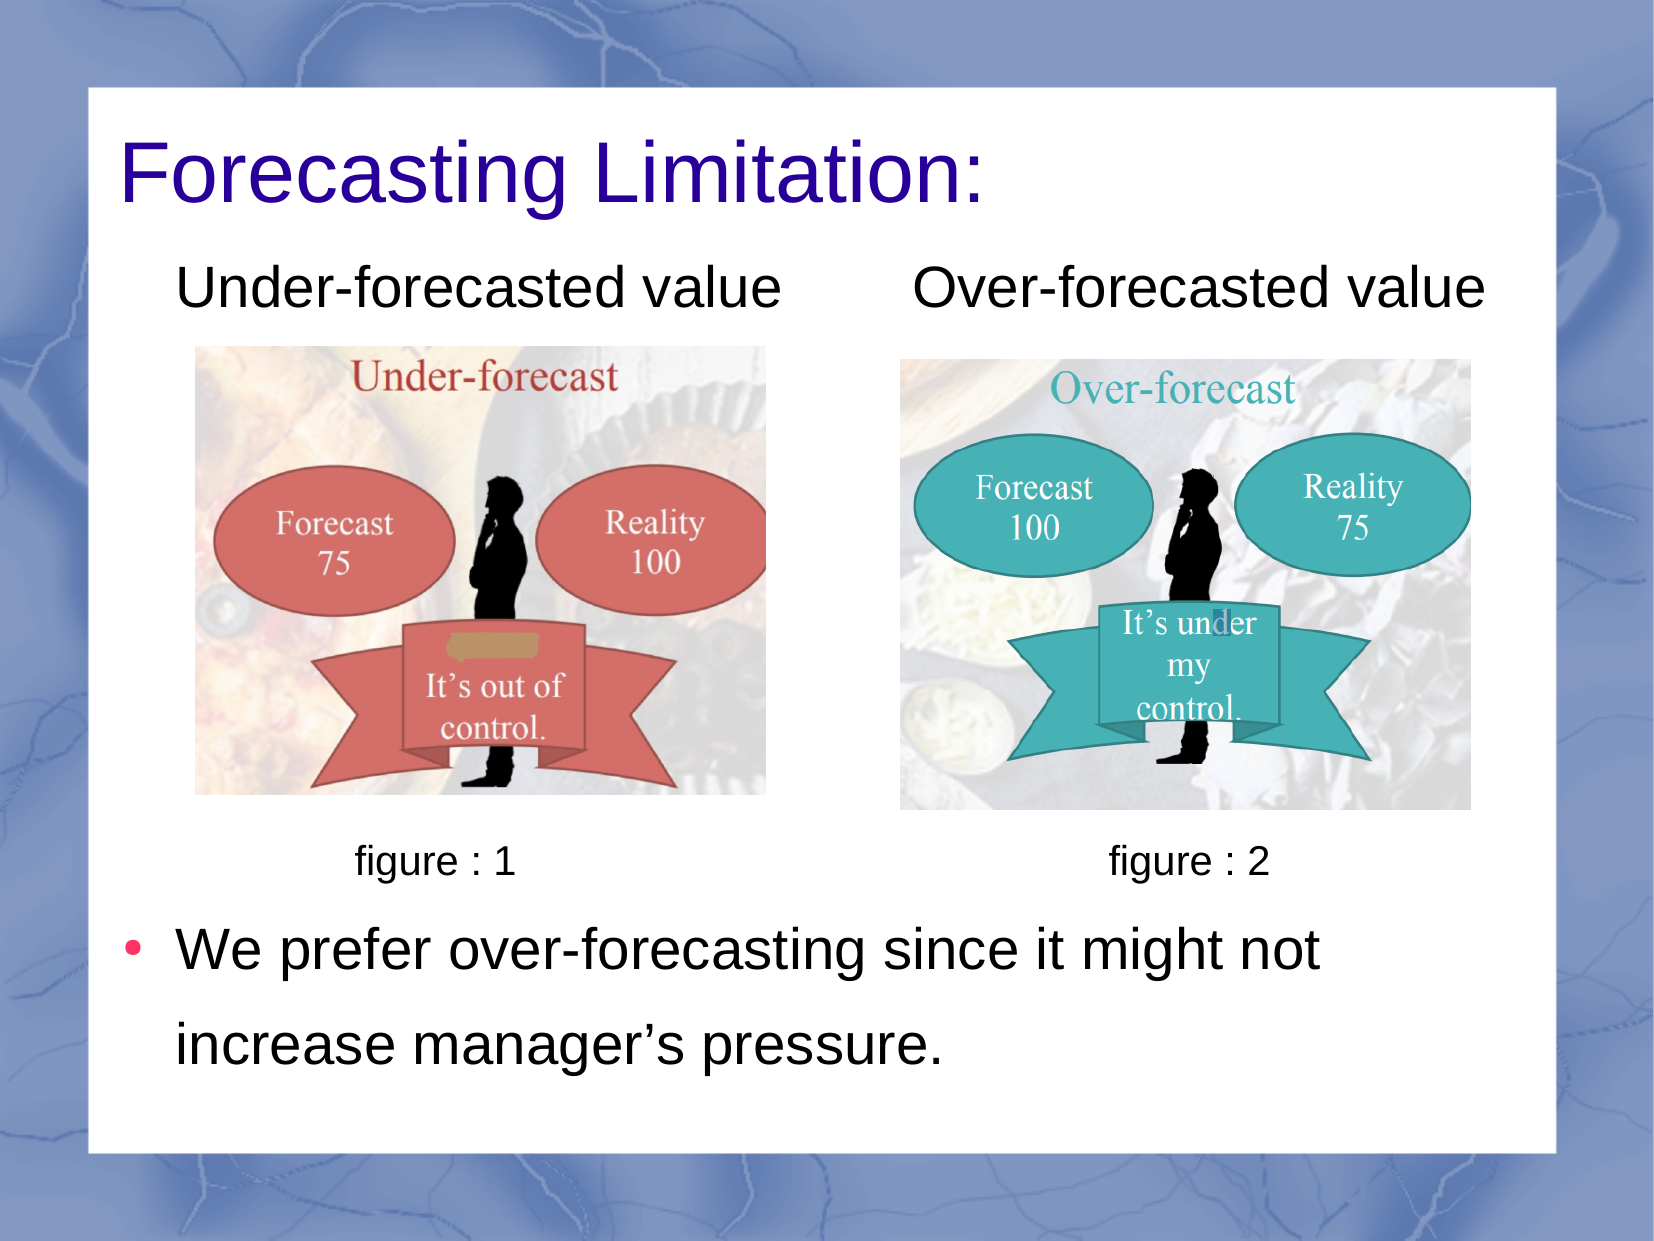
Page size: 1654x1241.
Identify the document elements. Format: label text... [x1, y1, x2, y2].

picture [0, 0, 1654, 1241]
list Under-forecasted value Over-forecasted value figure : 1 figure : 2 We prefer over-forecasting since it might not increase manager’s pressure. [105, 255, 1546, 1075]
title Forecasting Limitation: [118, 90, 1536, 255]
